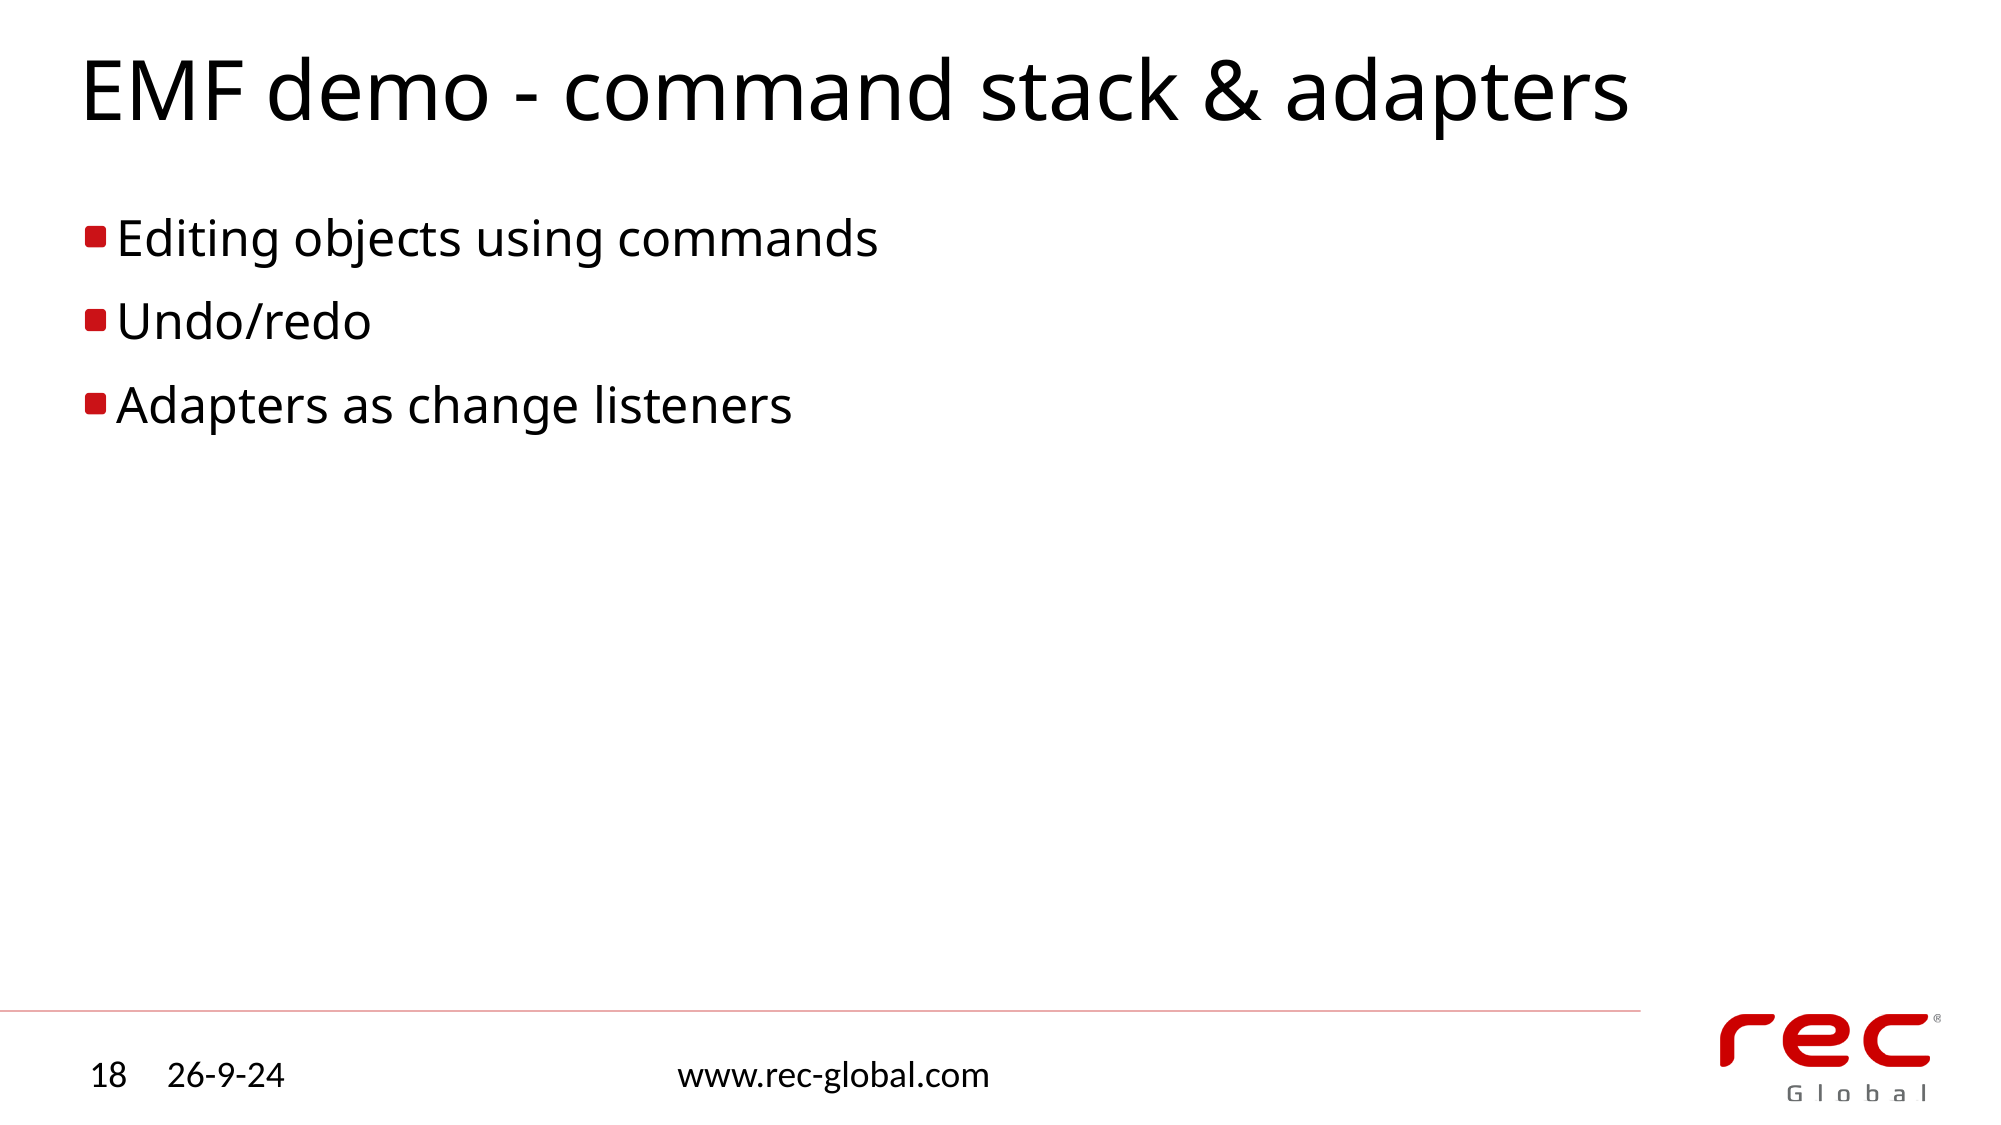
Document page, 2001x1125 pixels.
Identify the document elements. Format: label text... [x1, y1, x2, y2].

title EMF demo - command stack & adapters [64, 0, 1934, 188]
slide_number 15-11-25 [152, 1042, 327, 1103]
picture [1720, 1014, 1941, 1102]
footer www.rec-global.com [662, 1042, 1338, 1103]
list Editing objects using commands Undo/redo Adapters as change listeners [64, 205, 1934, 1011]
slide_number <numer> [64, 1042, 152, 1103]
